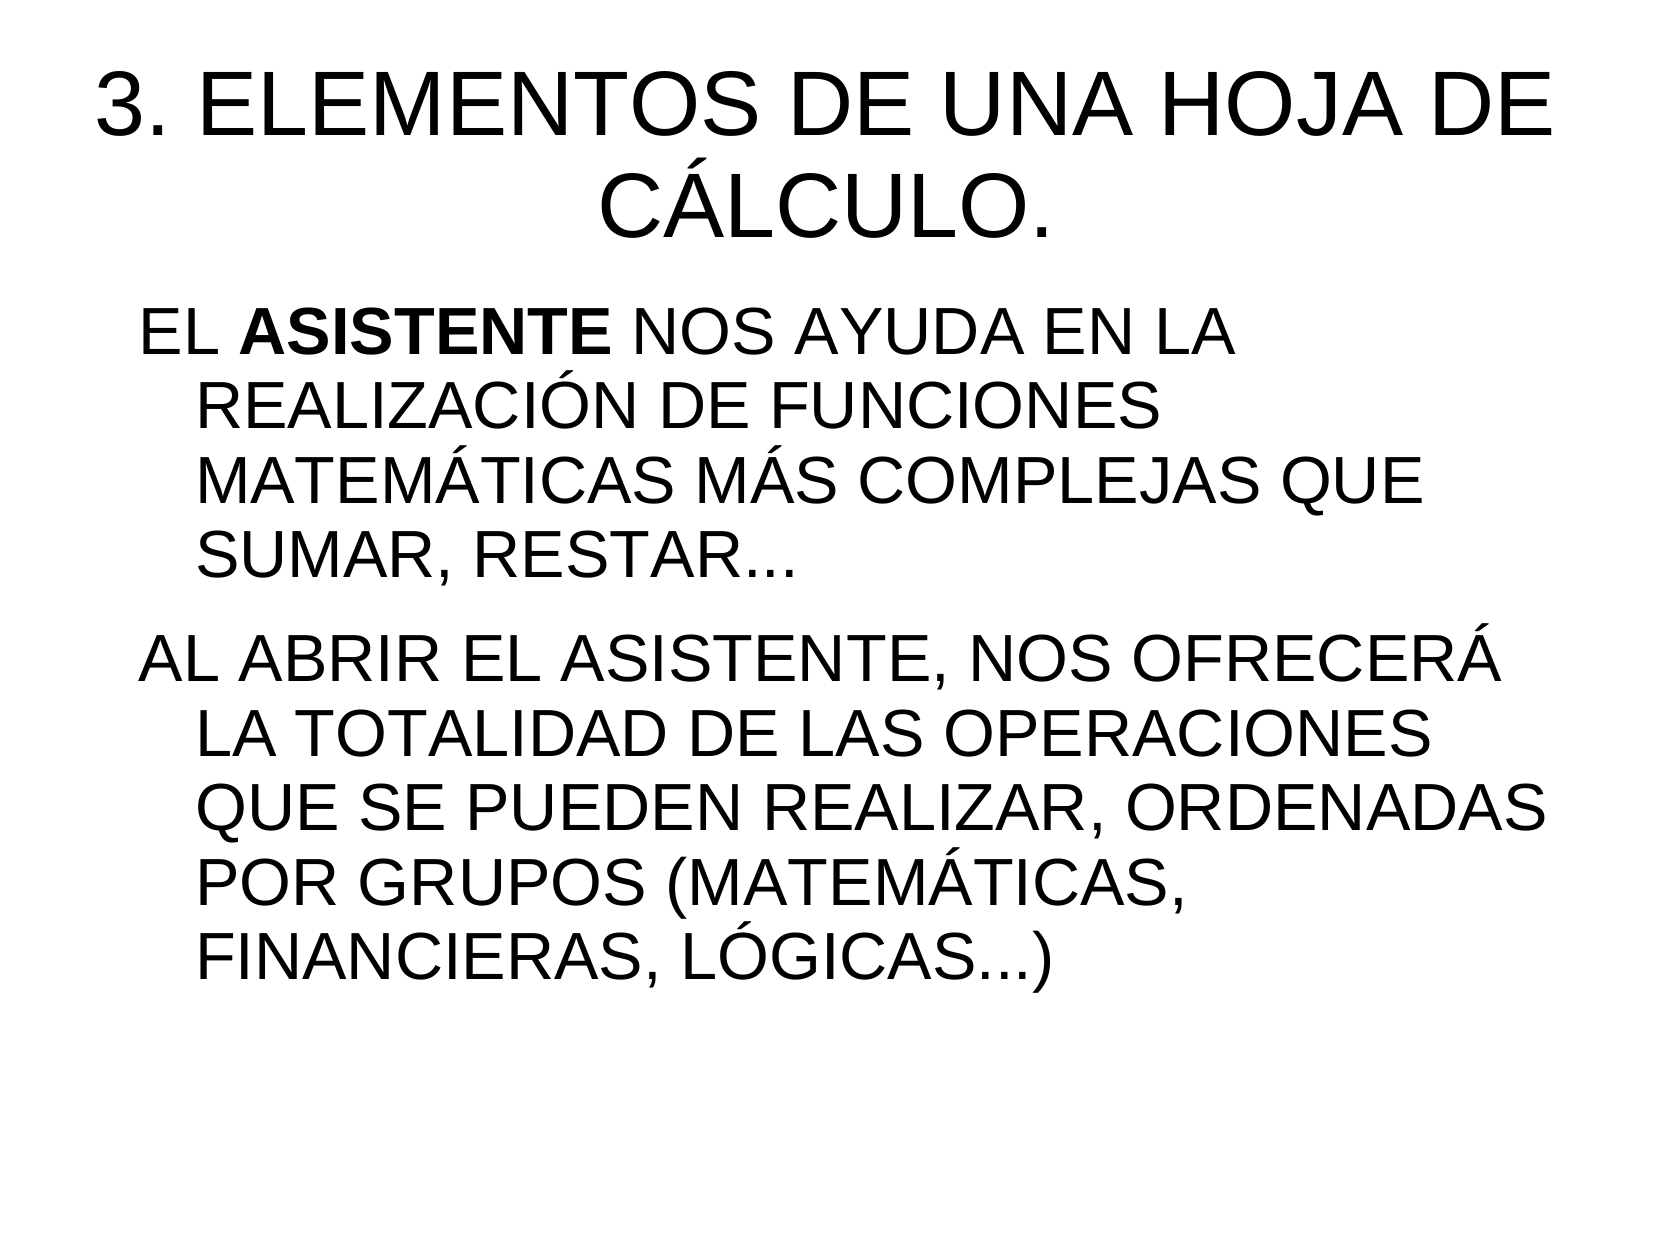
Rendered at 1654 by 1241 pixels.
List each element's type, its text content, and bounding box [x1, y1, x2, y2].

title 3. ELEMENTOS DE UNA HOJA DE CÁLCULO. [82, 47, 1571, 259]
list EL ASISTENTE NOS AYUDA EN LA REALIZACIÓN DE FUNCIONES MATEMÁTICAS MÁS COMPLEJAS QUE SUMAR, RESTAR... AL ABRIR EL ASISTENTE, NOS OFRECERÁ LA TOTALIDAD DE LAS OPERACIONES QUE SE PUEDEN REALIZAR, ORDENADAS POR GRUPOS (MATEMÁTICAS, FINANCIERAS, LÓGICAS...) [82, 290, 1571, 1109]
